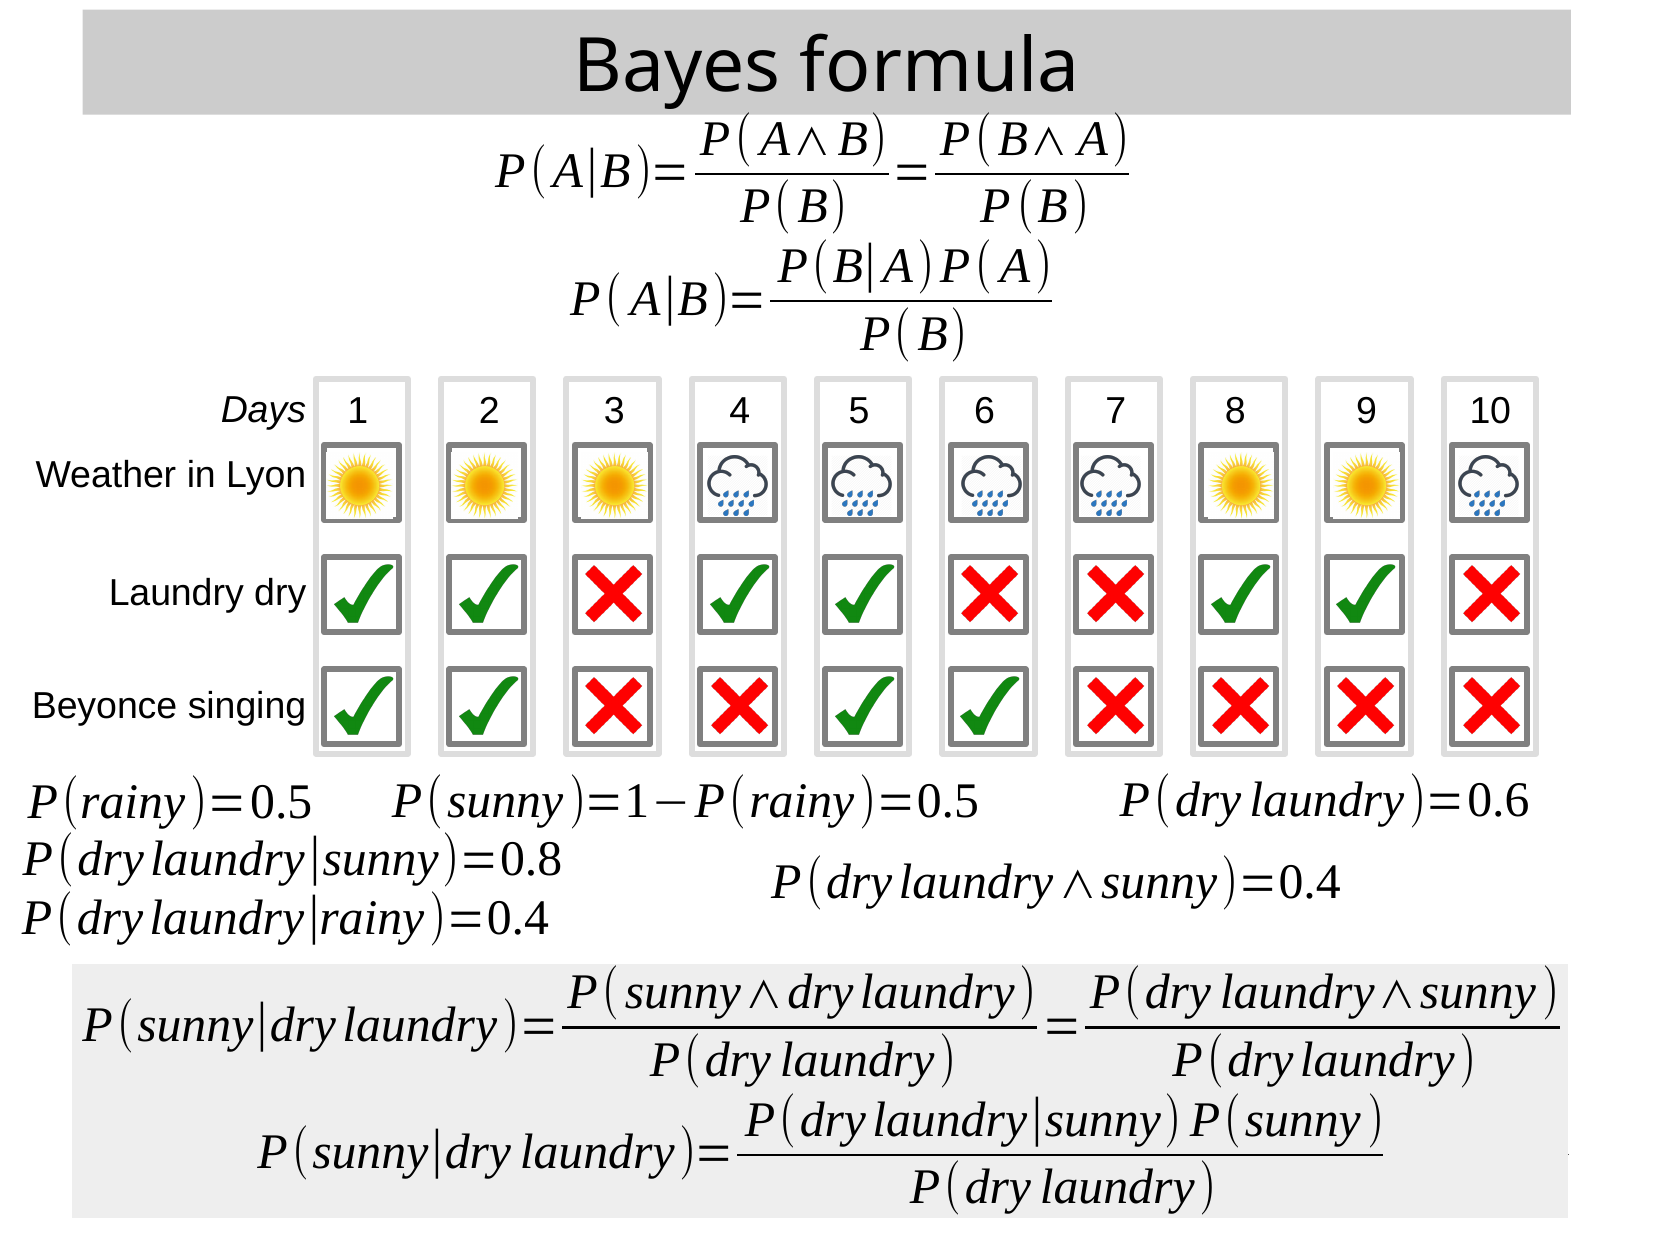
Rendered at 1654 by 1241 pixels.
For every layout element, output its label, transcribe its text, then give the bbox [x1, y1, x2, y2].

chart [72, 963, 1569, 1219]
picture [834, 563, 895, 624]
picture [1458, 455, 1519, 516]
picture [1461, 563, 1522, 624]
picture [961, 455, 1022, 516]
picture [1335, 563, 1396, 624]
title Bayes formula [82, 9, 1571, 115]
picture [451, 452, 518, 519]
picture [583, 675, 644, 736]
text_box 5 [834, 382, 895, 439]
text_box 3 [589, 382, 650, 439]
picture [1210, 675, 1271, 736]
picture [831, 455, 892, 516]
text_box Beyonce singing [5, 676, 313, 737]
picture [458, 675, 519, 736]
text_box Weather in Lyon [5, 446, 313, 507]
picture [1085, 675, 1146, 736]
picture [1085, 563, 1146, 624]
picture [1080, 455, 1141, 516]
text_box 8 [1210, 382, 1271, 439]
picture [1333, 452, 1400, 519]
text_box Days [5, 381, 313, 442]
chart [1111, 771, 1537, 832]
text_box 6 [959, 382, 1020, 439]
picture [1208, 452, 1274, 519]
chart [11, 772, 987, 949]
picture [583, 563, 644, 624]
text_box 1 [332, 382, 393, 439]
picture [959, 563, 1020, 624]
chart [484, 110, 1139, 365]
picture [326, 452, 393, 519]
picture [1461, 675, 1522, 736]
picture [709, 675, 770, 736]
picture [707, 455, 768, 516]
chart [761, 853, 1351, 913]
text_box 9 [1341, 382, 1402, 439]
text_box 10 [1455, 448, 1524, 481]
picture [1335, 675, 1396, 736]
picture [333, 563, 394, 624]
picture [581, 452, 648, 519]
picture [458, 563, 519, 624]
picture [834, 675, 895, 736]
text_box 4 [714, 382, 775, 439]
text_box Laundry dry [5, 564, 313, 625]
text_box 2 [463, 382, 524, 439]
text_box 7 [1090, 382, 1151, 439]
picture [1210, 563, 1271, 624]
text_box 10 [1454, 382, 1533, 481]
picture [333, 675, 394, 736]
picture [959, 675, 1020, 736]
picture [709, 563, 770, 624]
